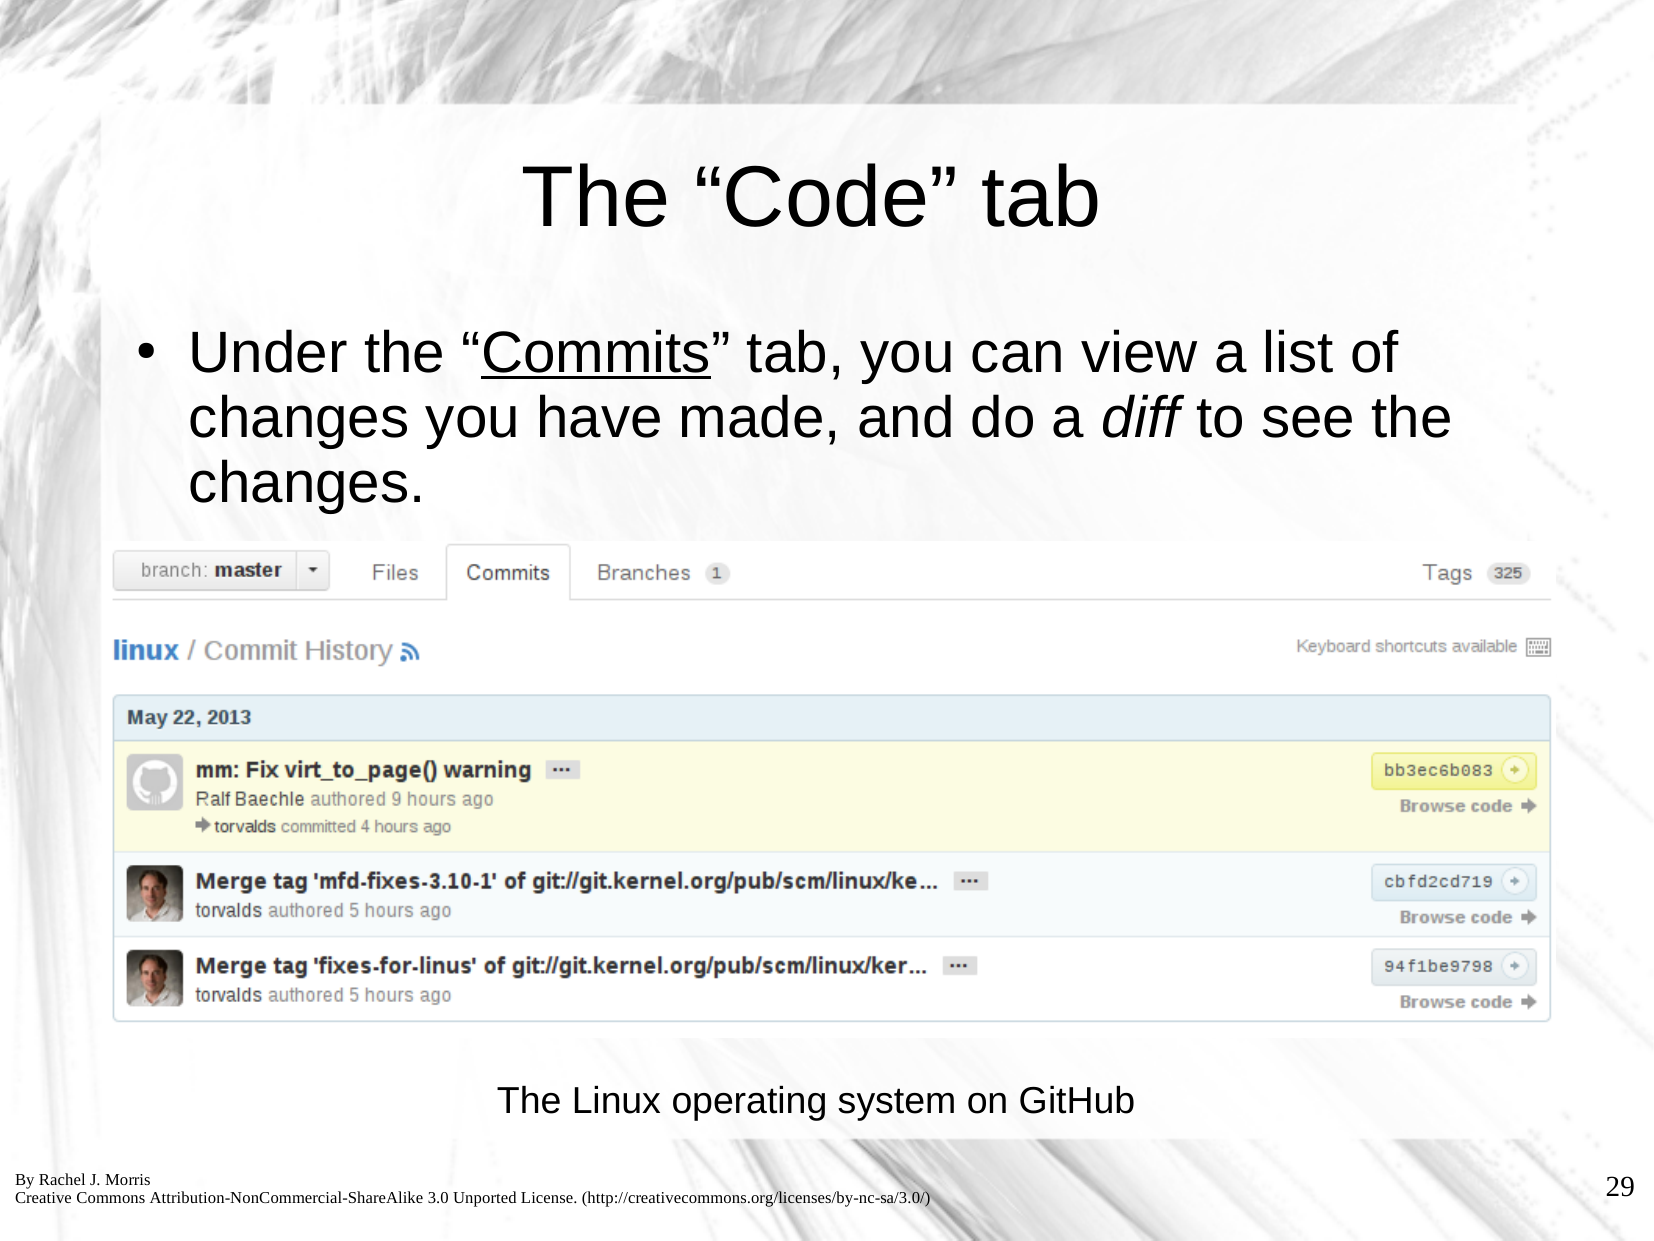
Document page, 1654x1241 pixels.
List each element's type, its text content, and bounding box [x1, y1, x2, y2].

picture [0, 0, 1654, 1241]
title The “Code” tab [118, 112, 1506, 281]
list Under the “Commits” tab, you can view a list of changes you have made, and do a diff to see the changes. [118, 319, 1495, 541]
text_box The Linux operating system on GitHub [96, 1072, 1536, 1129]
